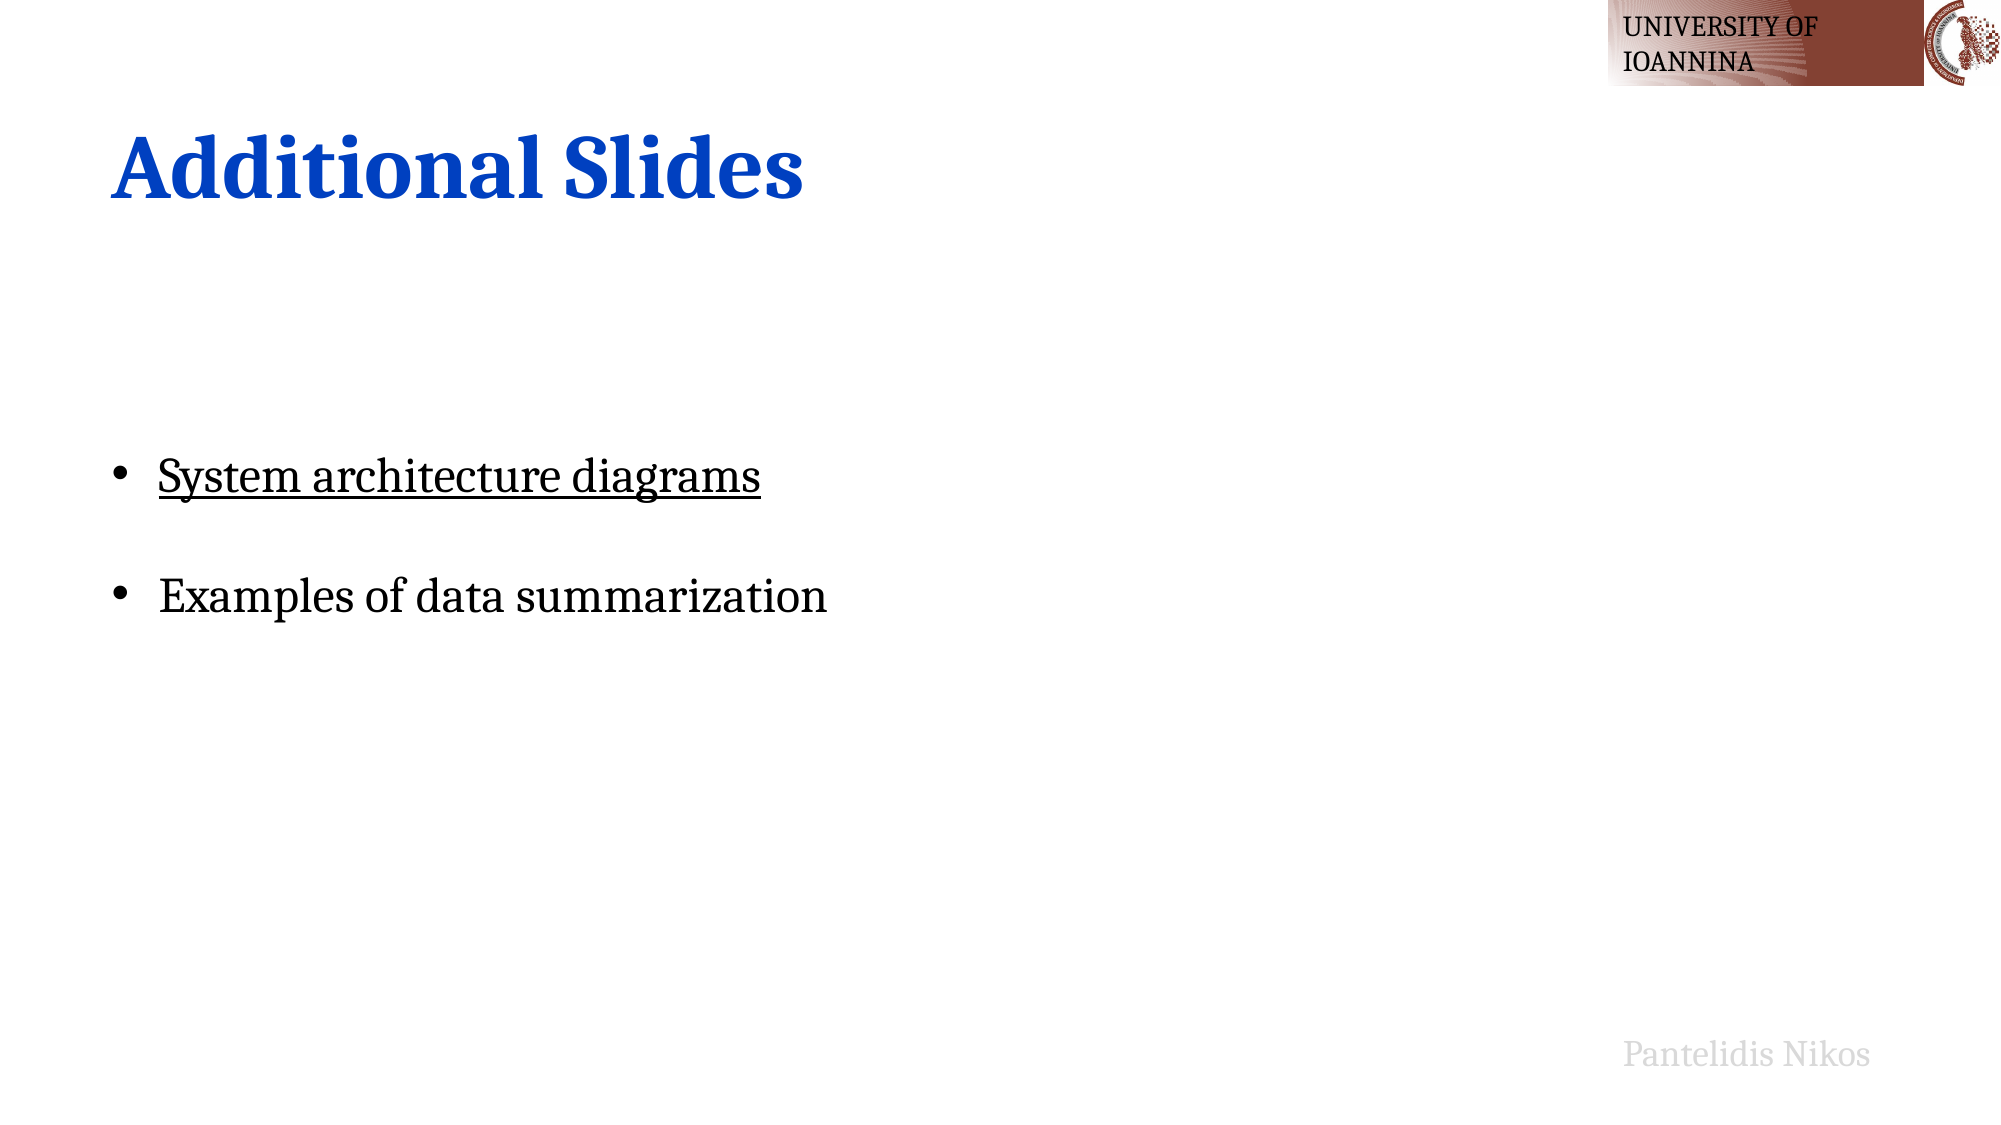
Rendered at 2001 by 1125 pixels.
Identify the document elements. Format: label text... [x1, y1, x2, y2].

picture [1924, 0, 2001, 86]
text_box System architecture diagrams Examples of data summarization [96, 375, 1181, 676]
text_box Additional Slides [96, 112, 1428, 225]
